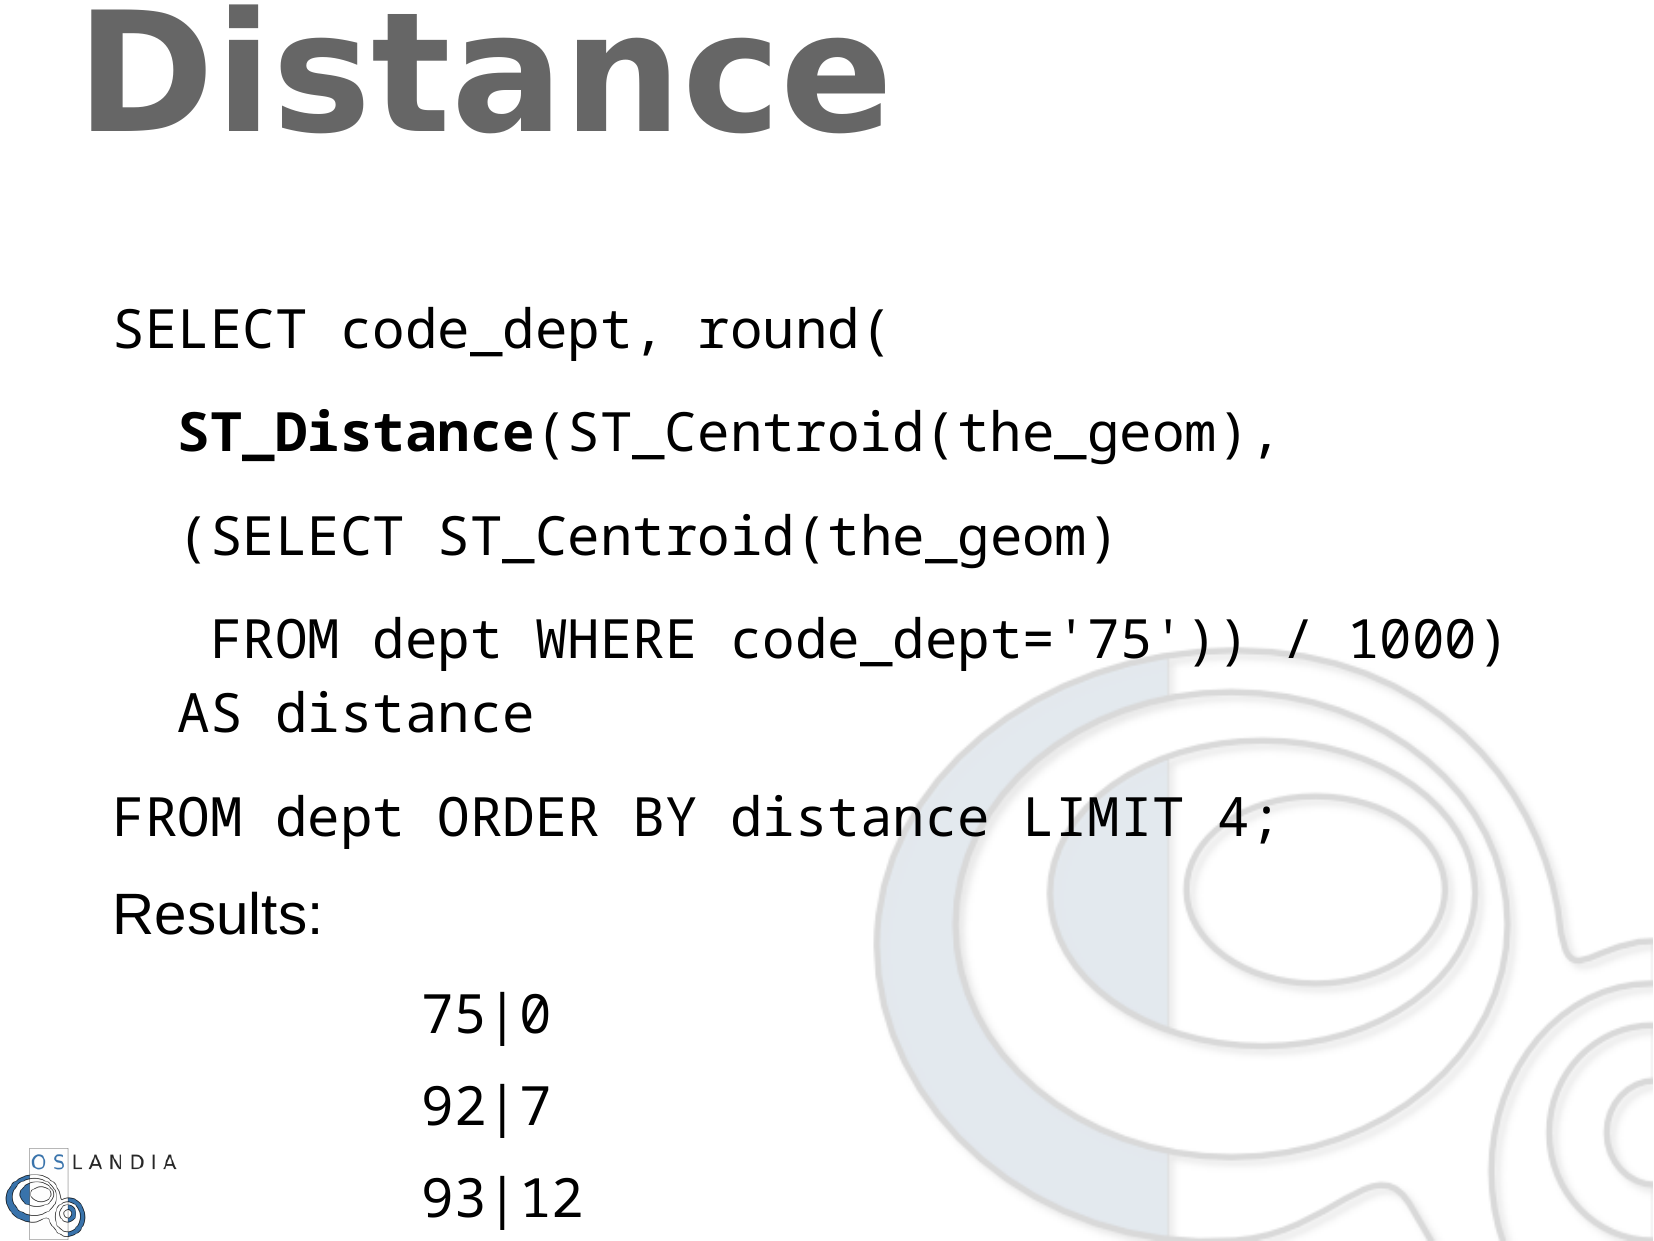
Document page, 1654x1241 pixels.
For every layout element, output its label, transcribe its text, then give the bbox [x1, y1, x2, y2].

title Distance [76, 0, 1565, 171]
list SELECT code_dept, round( ST_Distance(ST_Centroid(the_geom), (SELECT ST_Centroid(the_geom) FROM dept WHERE code_dept='75')) / 1000) AS distance FROM dept ORDER BY distance LIMIT 4; Results: 75|0 92|7 93|12 94|13 [82, 290, 1571, 1241]
picture [0, 0, 1654, 1241]
